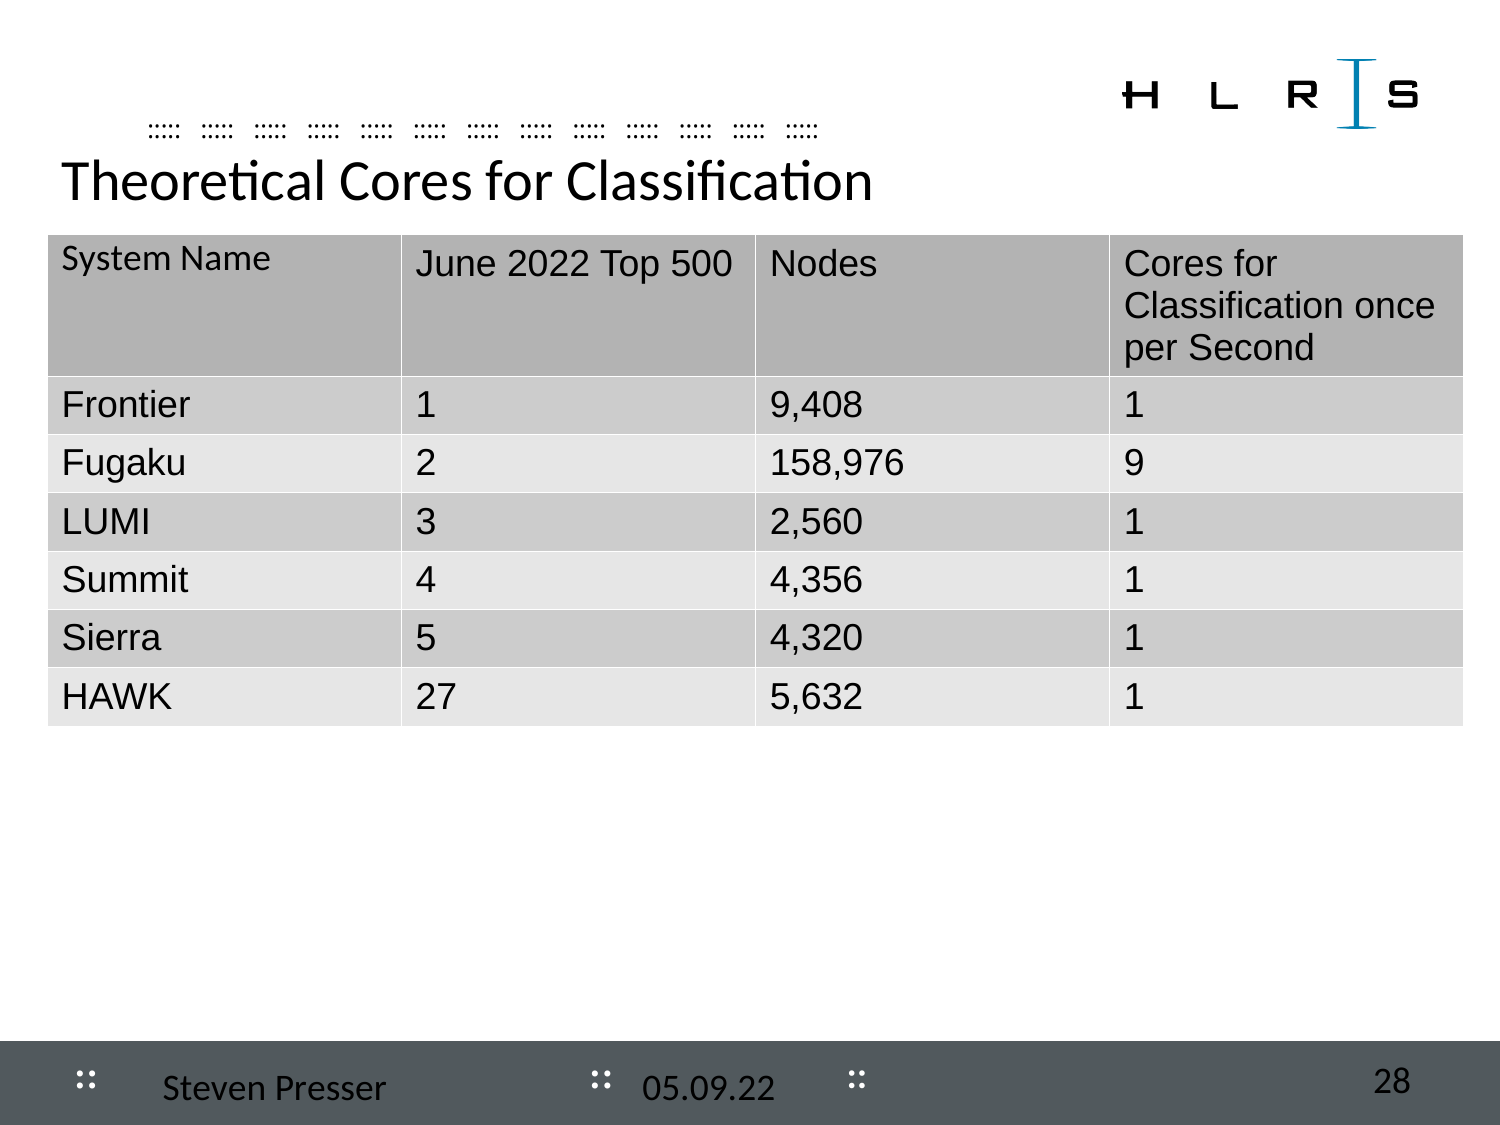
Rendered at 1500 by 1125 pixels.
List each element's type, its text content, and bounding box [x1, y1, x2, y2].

picture [1360, 59, 1418, 108]
table_cell 1 [1110, 493, 1463, 551]
table_cell 1 [402, 377, 755, 434]
table_cell 5,632 [756, 668, 1109, 726]
table_cell 5 [402, 610, 755, 667]
table_cell 2,560 [756, 493, 1109, 551]
table_header Cores for Classification once per Second [1110, 235, 1463, 376]
title Theoretical Cores for Classification [46, 108, 1464, 234]
table_header Nodes [756, 235, 1109, 376]
table_cell 1 [1110, 377, 1463, 434]
table_cell 1 [1110, 610, 1463, 667]
table_cell 4 [402, 552, 755, 609]
table_header System Name [48, 235, 401, 376]
table_cell Summit [48, 552, 401, 609]
table_header June 2022 Top 500 [402, 235, 755, 376]
table_cell Frontier [48, 377, 401, 434]
table_cell 158,976 [756, 435, 1109, 492]
table_cell 2 [402, 435, 755, 492]
table_cell LUMI [48, 493, 401, 551]
table_cell Fugaku [48, 435, 401, 492]
table_cell 9 [1110, 435, 1463, 492]
table_cell Sierra [48, 610, 401, 667]
table_cell 4,356 [756, 552, 1109, 609]
table_cell 9,408 [756, 377, 1109, 434]
picture [1122, 59, 1353, 108]
table_cell 27 [402, 668, 755, 726]
table_cell 1 [1110, 552, 1463, 609]
table_cell 3 [402, 493, 755, 551]
table_cell HAWK [48, 668, 401, 726]
table_cell 1 [1110, 668, 1463, 726]
table_cell 4,320 [756, 610, 1109, 667]
